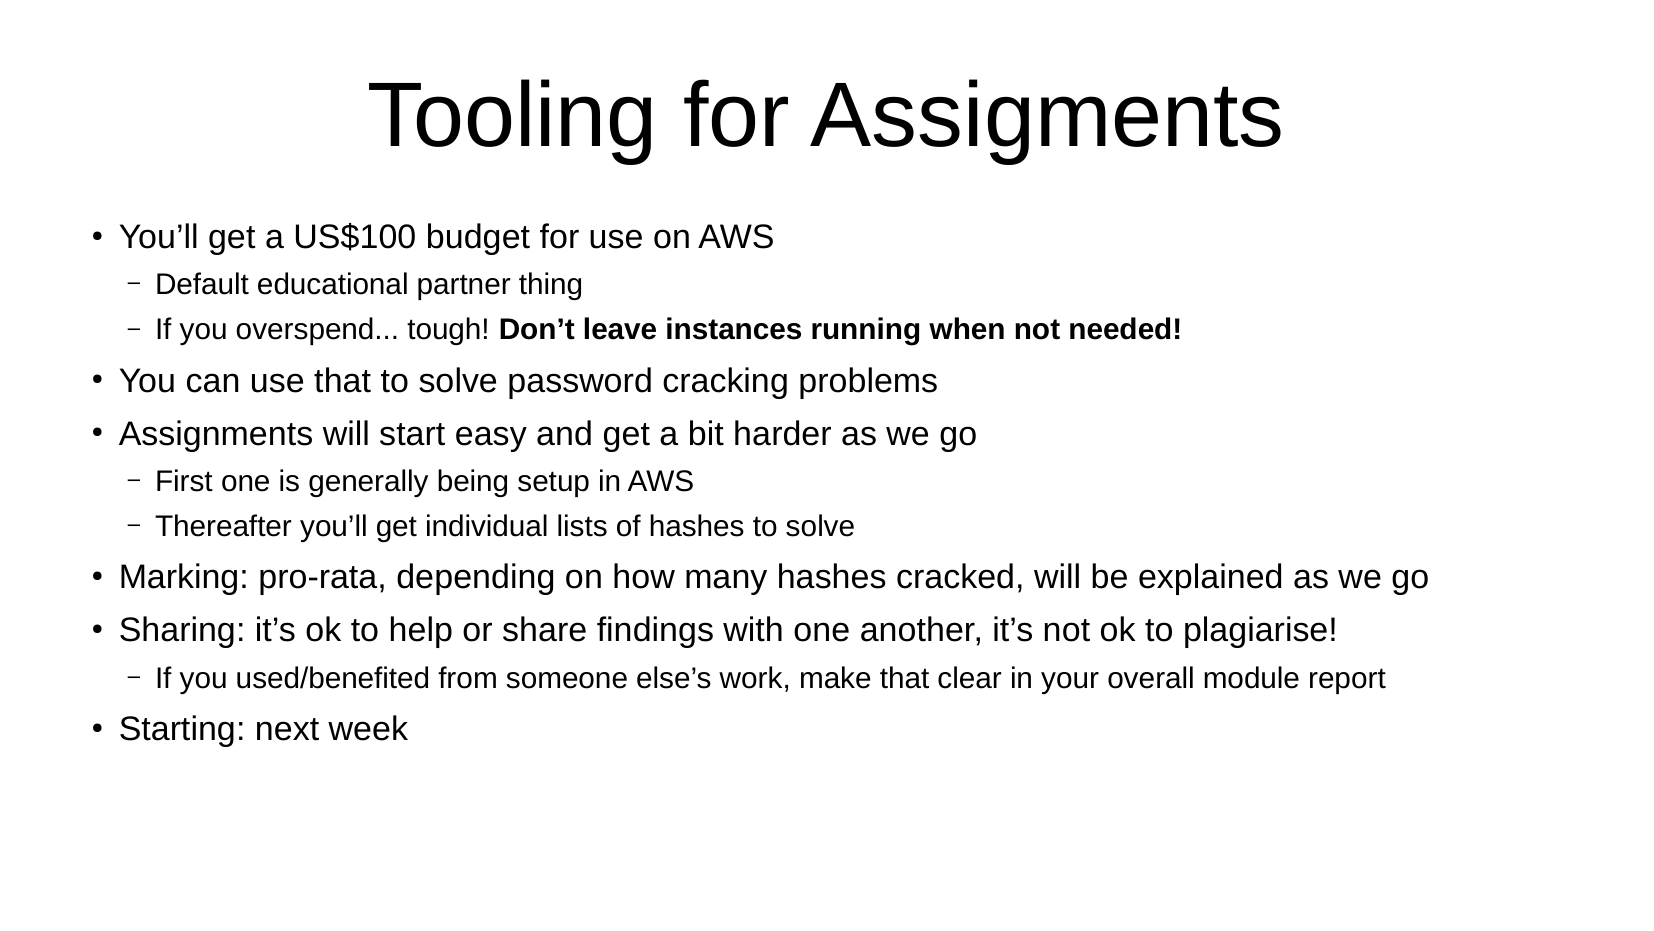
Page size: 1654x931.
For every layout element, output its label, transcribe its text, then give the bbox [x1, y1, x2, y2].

list You’ll get a US$100 budget for use on AWS Default educational partner thing If you overspend... tough! Don’t leave instances running when not needed! You can use that to solve password cracking problems Assignments will start easy and get a bit harder as we go First one is generally being setup in AWS Thereafter you’ll get individual lists of hashes to solve Marking: pro-rata, depending on how many hashes cracked, will be explained as we go Sharing: it’s ok to help or share findings with one another, it’s not ok to plagiarise! If you used/benefited from someone else’s work, make that clear in your overall module report Starting: next week [82, 217, 1571, 758]
title Tooling for Assigments [82, 37, 1571, 193]
